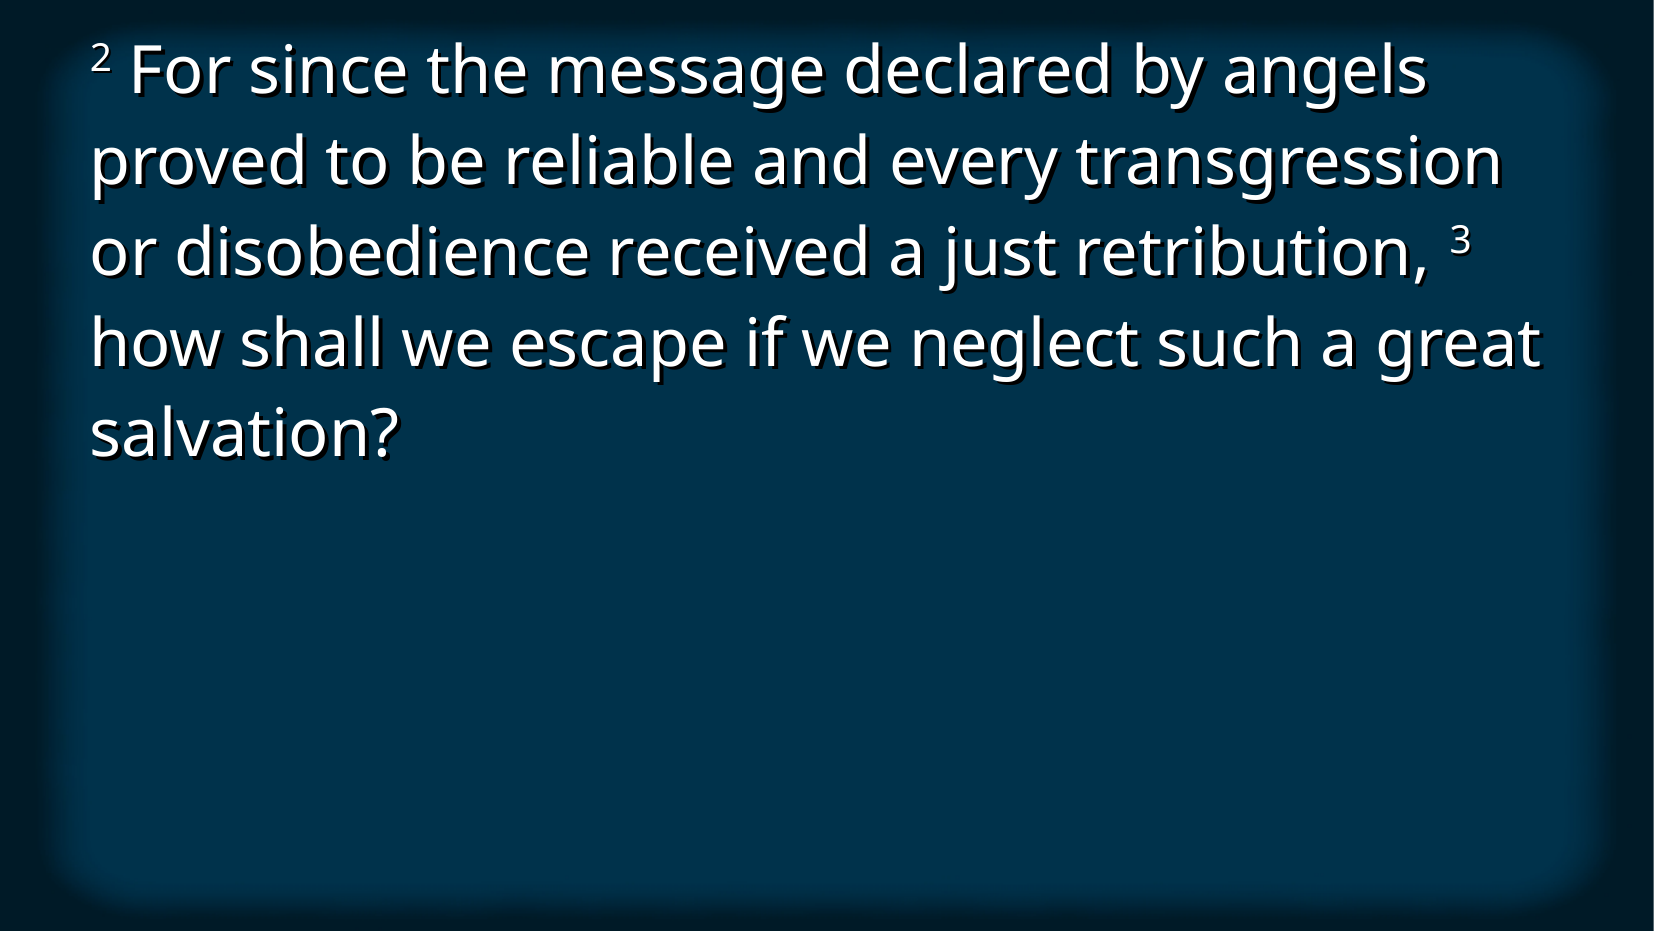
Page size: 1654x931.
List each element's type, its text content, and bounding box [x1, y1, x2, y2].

text_box 2 For since the message declared by angels proved to be reliable and every transgression or disobedience received a just retribution, 3 how shall we escape if we neglect such a great salvation? [75, 15, 1576, 474]
picture [0, 0, 1654, 931]
